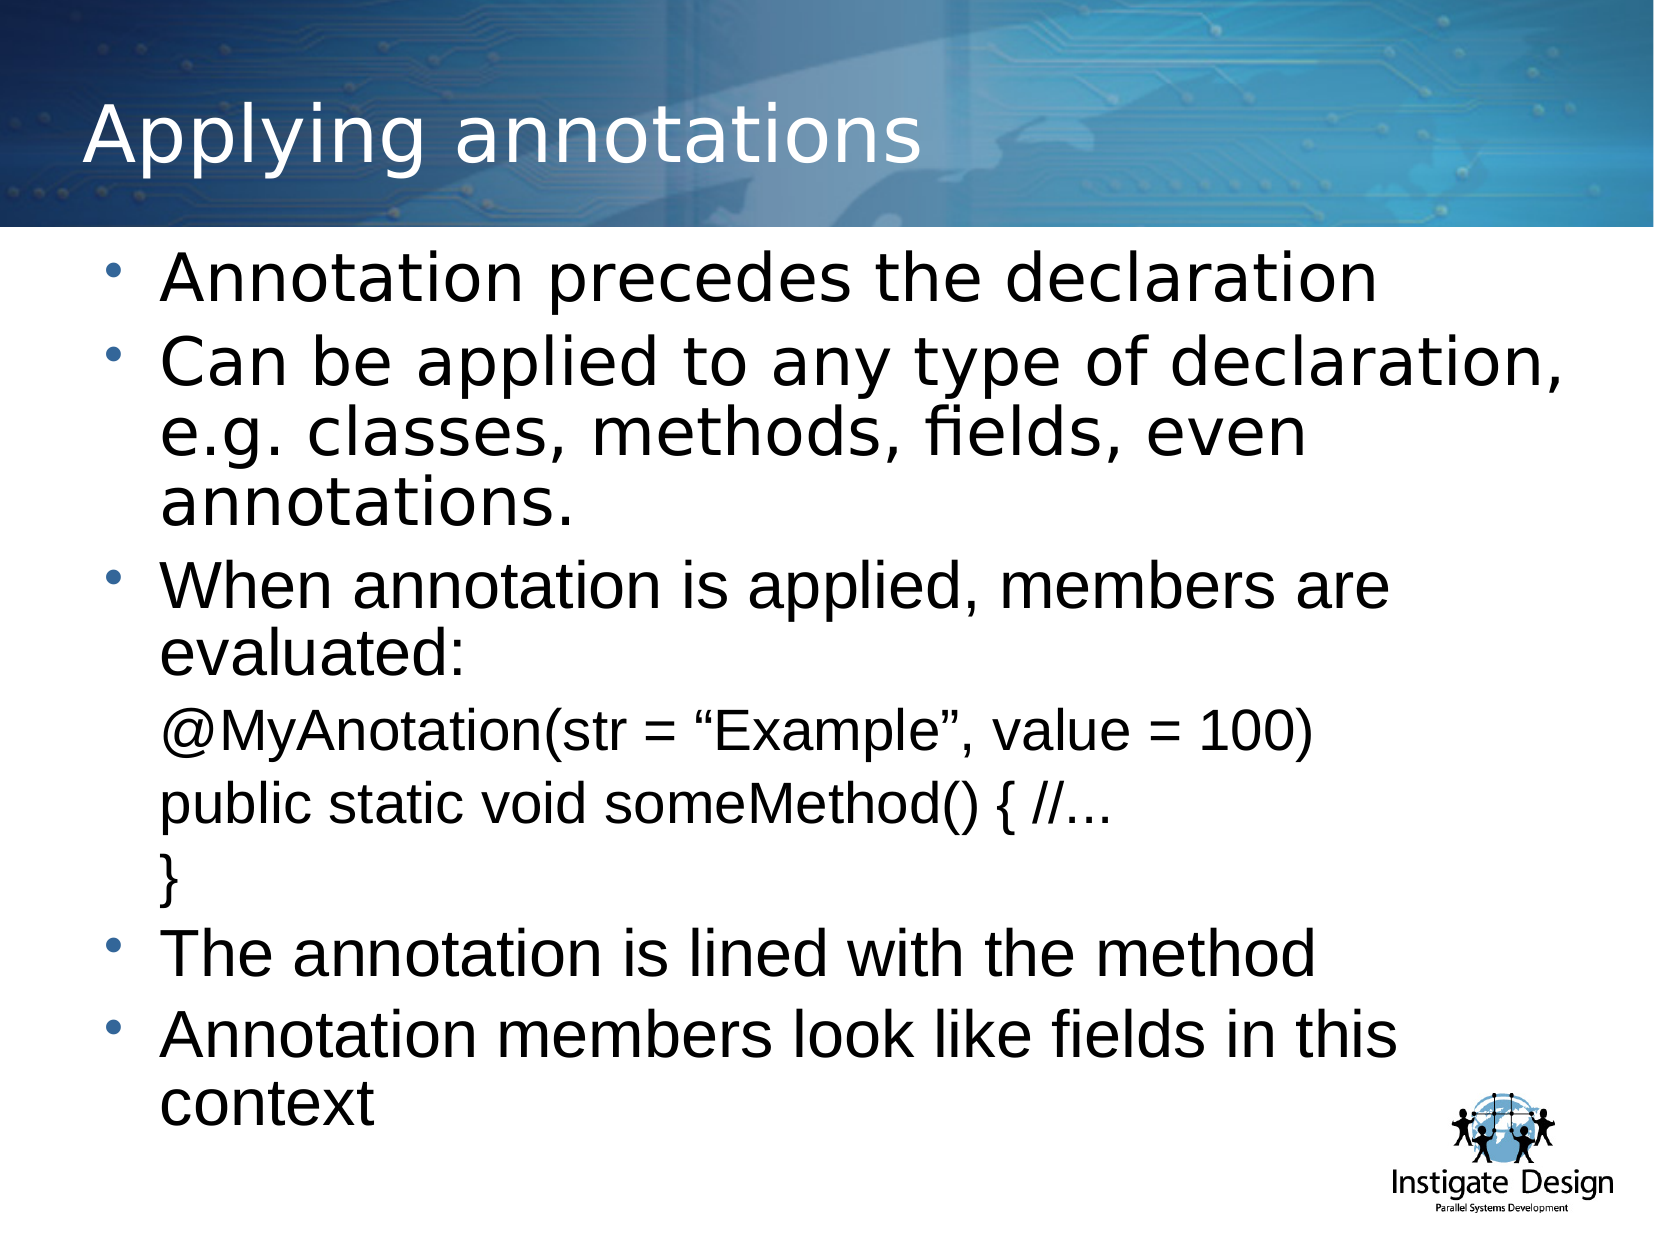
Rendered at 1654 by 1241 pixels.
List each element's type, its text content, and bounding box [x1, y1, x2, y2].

picture [0, 0, 1654, 227]
picture [1393, 1093, 1613, 1213]
list Annotation precedes the declaration Can be applied to any type of declaration, e.g. classes, methods, fields, even annotations. When annotation is applied, members are evaluated: @MyAnotation(str = “Example”, value = 100) public static void someMethod() { //... } The annotation is lined with the method Annotation members look like fields in this context [48, 245, 1568, 1146]
title Applying annotations [82, 49, 1570, 228]
